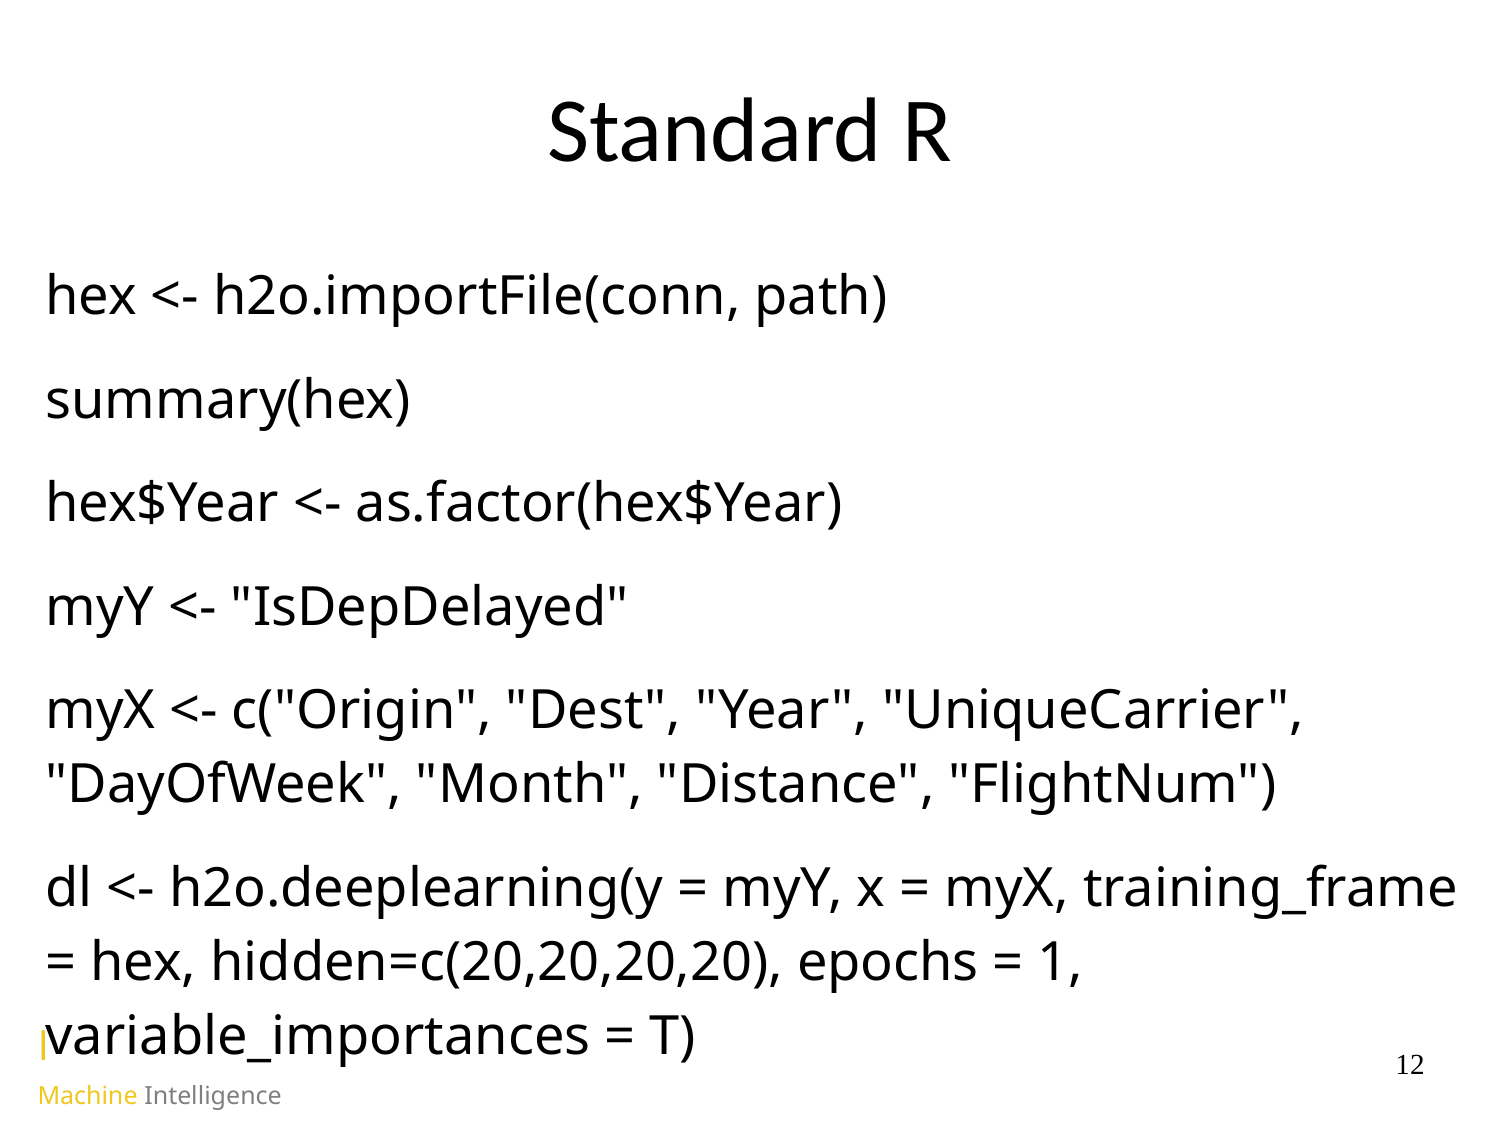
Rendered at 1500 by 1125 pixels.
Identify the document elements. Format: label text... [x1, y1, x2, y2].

list hex <- h2o.importFile(conn, path) summary(hex) hex$Year <- as.factor(hex$Year) myY <- "IsDepDelayed" myX <- c("Origin", "Dest", "Year", "UniqueCarrier", "DayOfWeek", "Month", "Distance", "FlightNum") dl <- h2o.deeplearning(y = myY, x = myX, training_frame = hex, hidden=c(20,20,20,20), epochs = 1, variable_importances = T) [0, 256, 1474, 1120]
title Standard R [75, 15, 1426, 263]
